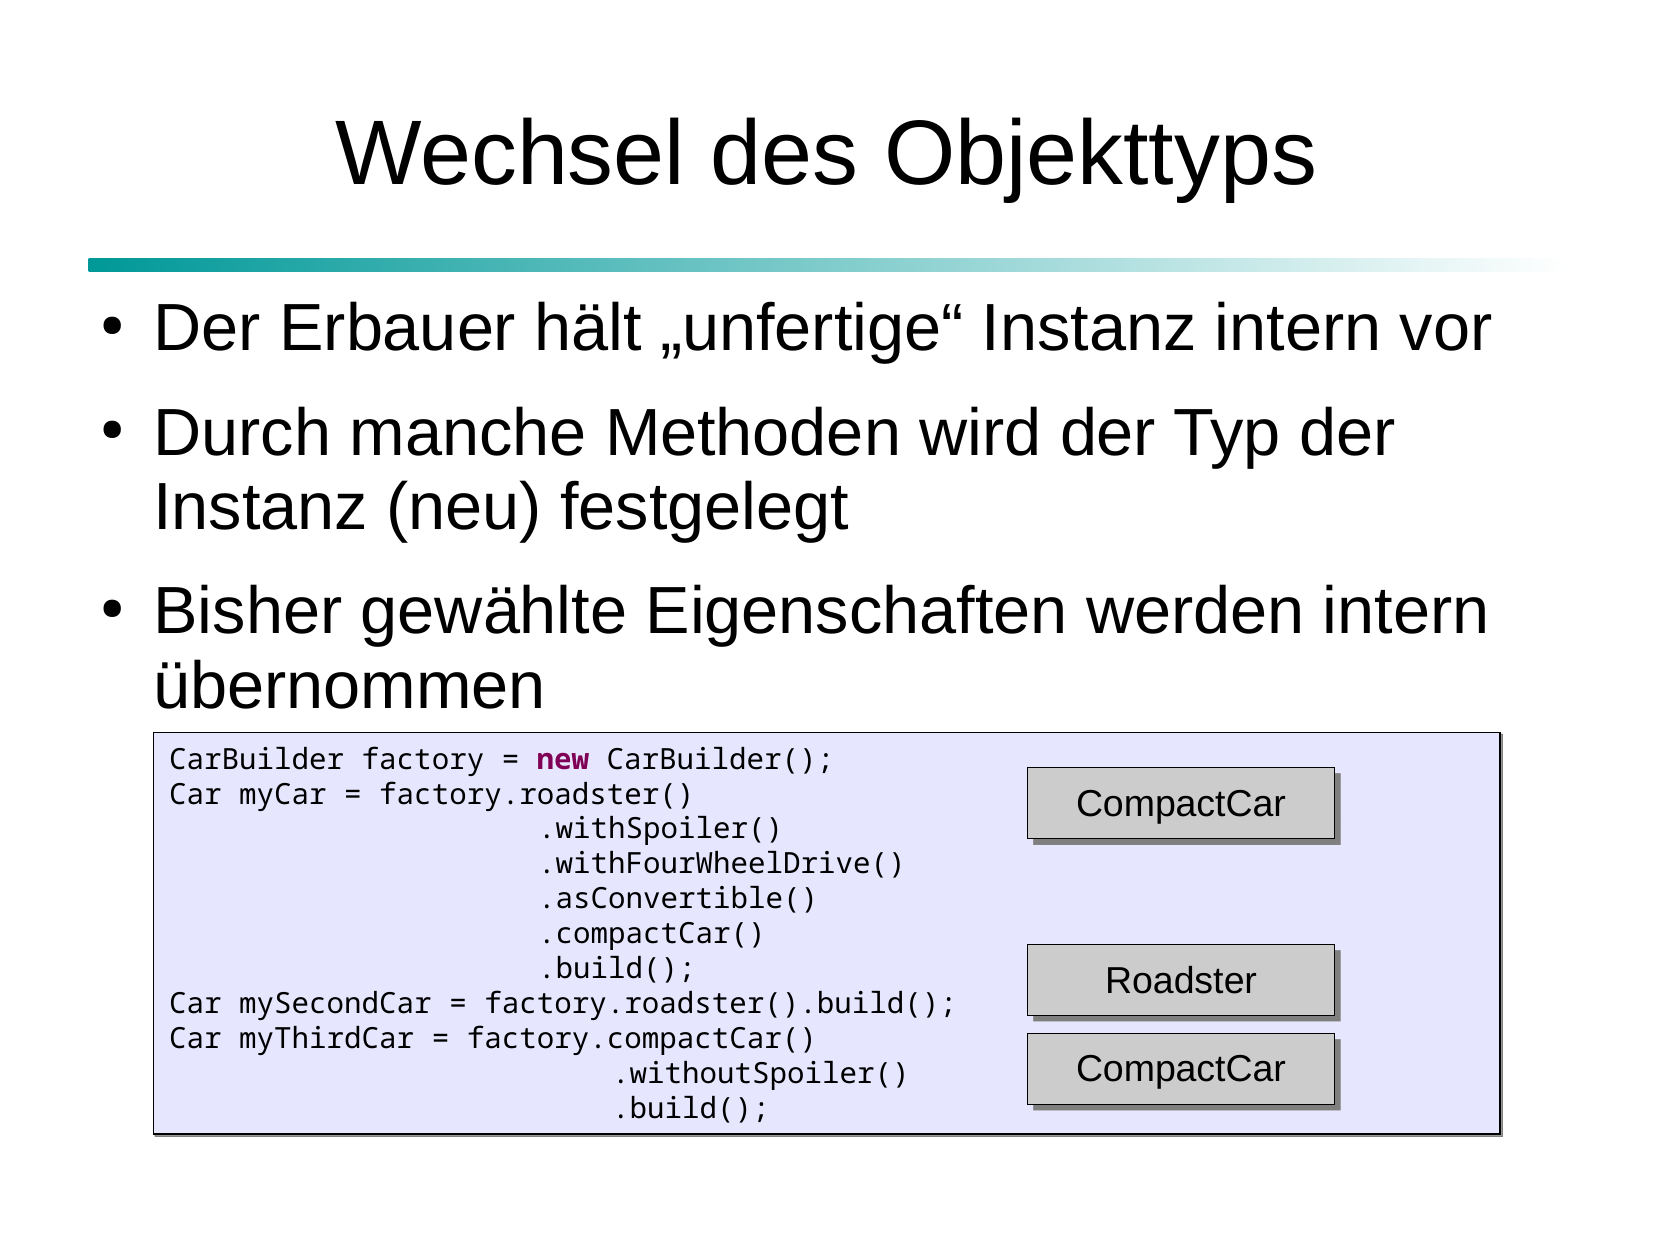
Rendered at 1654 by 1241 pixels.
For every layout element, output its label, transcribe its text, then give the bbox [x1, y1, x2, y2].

text_box CompactCar [1027, 767, 1335, 839]
list Der Erbauer hält „unfertige“ Instanz intern vor Durch manche Methoden wird der Typ der Instanz (neu) festgelegt Bisher gewählte Eigenschaften werden intern übernommen [82, 290, 1571, 1109]
text_box CarBuilder factory = new CarBuilder(); Car myCar = factory.roadster() .withSpoiler() .withFourWheelDrive() .asConvertible() .compactCar() .build(); Car mySecondCar = factory.roadster().build(); Car myThirdCar = factory.compactCar() .withoutSpoiler() .build(); [153, 732, 1501, 1134]
text_box Roadster [1027, 944, 1335, 1016]
text_box CompactCar [1027, 1033, 1335, 1105]
title Wechsel des Objekttyps [82, 49, 1571, 257]
